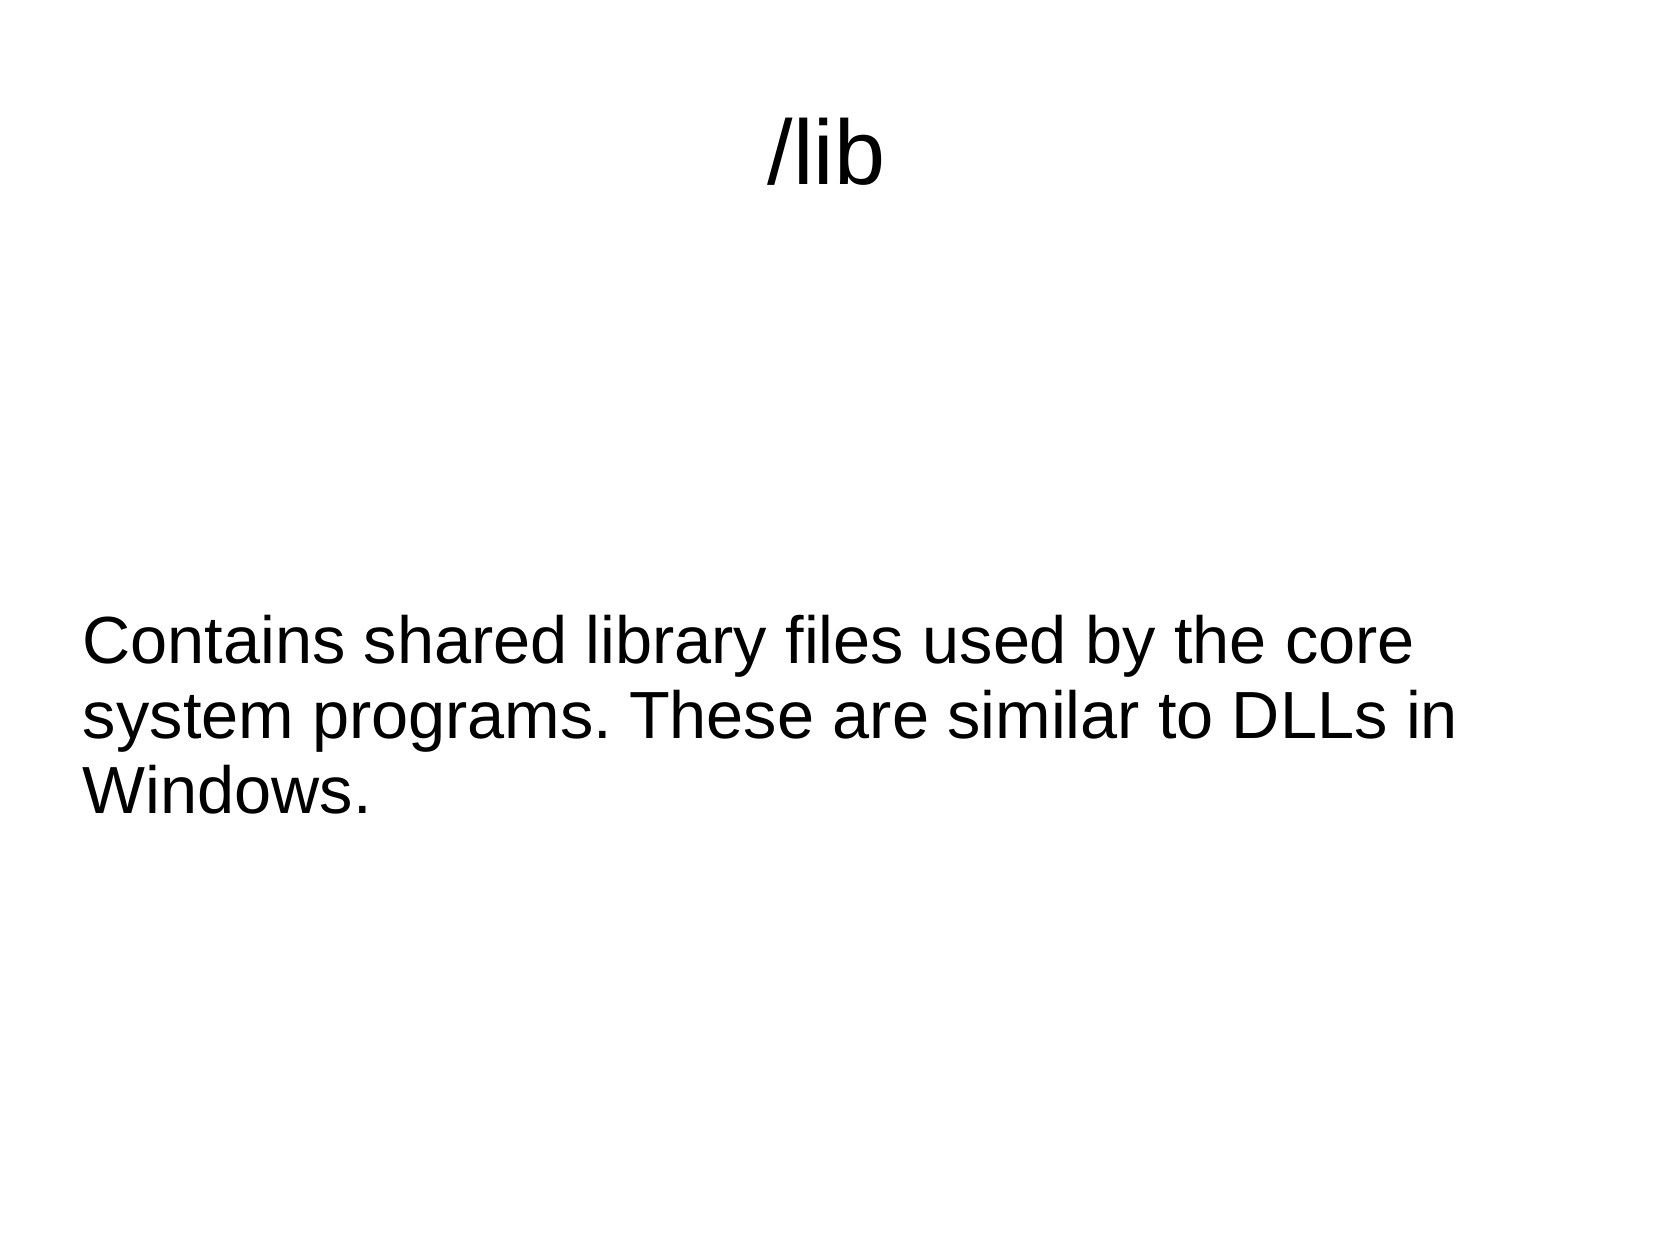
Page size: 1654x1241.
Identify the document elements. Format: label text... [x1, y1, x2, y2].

list Contains shared library files used by the core system programs. These are similar to DLLs in Windows. [82, 290, 1571, 1010]
title /lib [82, 49, 1571, 257]
